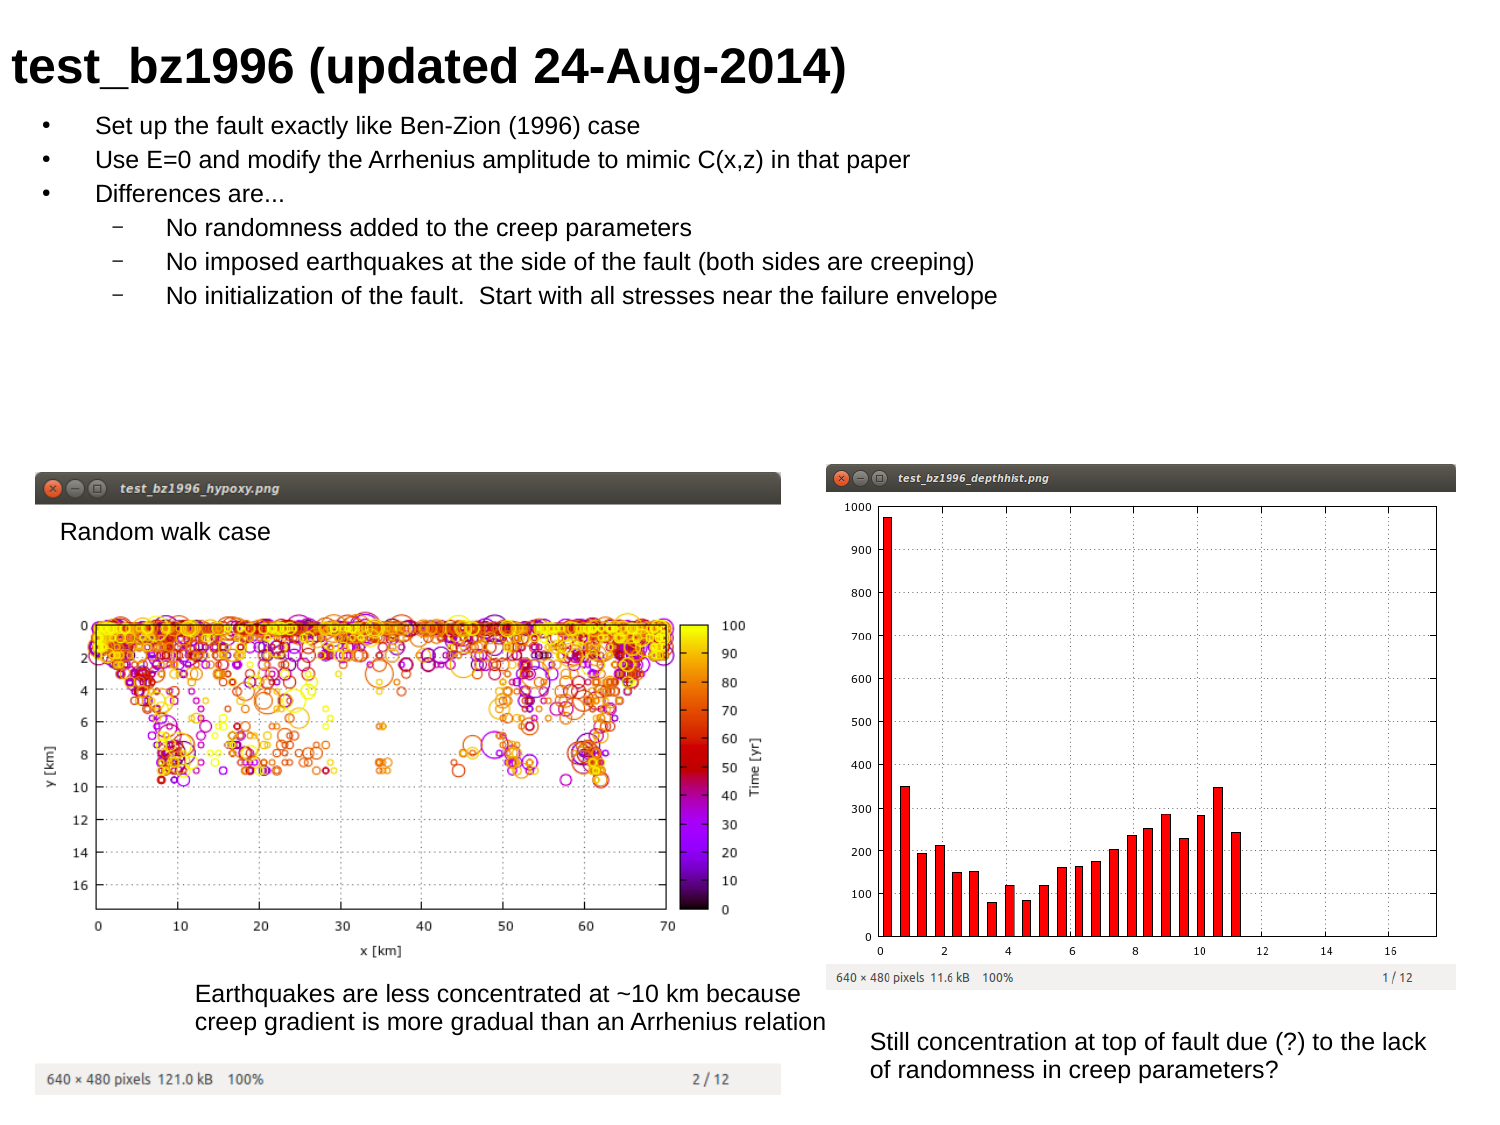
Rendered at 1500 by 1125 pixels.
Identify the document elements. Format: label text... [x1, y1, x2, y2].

list Set up the fault exactly like Ben-Zion (1996) case Use E=0 and modify the Arrhenius amplitude to mimic C(x,z) in that paper Differences are... No randomness added to the creep parameters No imposed earthquakes at the side of the fault (both sides are creeping) No initialization of the fault. Start with all stresses near the failure envelope [24, 111, 1425, 480]
text_box Still concentration at top of fault due (?) to the lack of randomness in creep parameters? [855, 1020, 1456, 1098]
title test_bz1996 (updated 24-Aug-2014) [11, 19, 1086, 112]
text_box Earthquakes are less concentrated at ~10 km because creep gradient is more gradual than an Arrhenius relation [180, 972, 856, 1051]
picture [826, 464, 1456, 991]
picture [35, 472, 781, 1096]
text_box Random walk case [45, 510, 421, 557]
